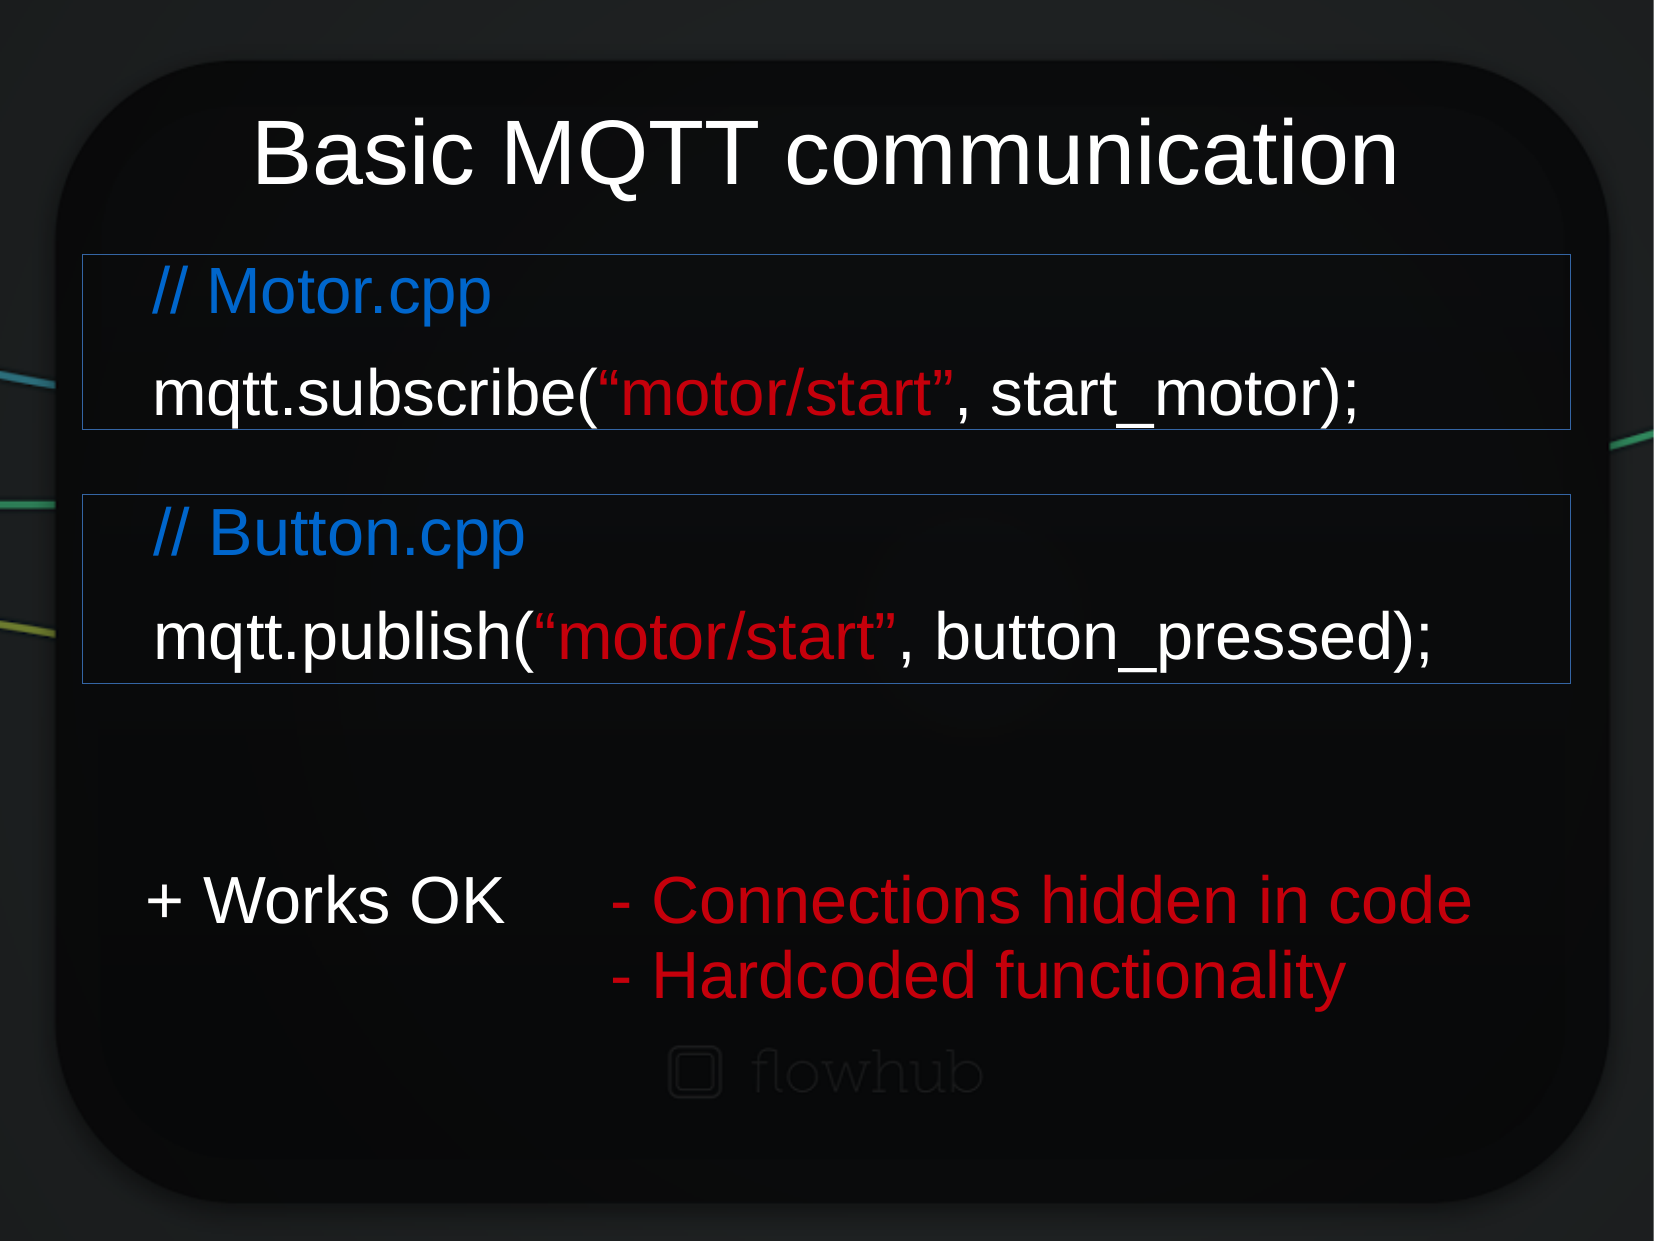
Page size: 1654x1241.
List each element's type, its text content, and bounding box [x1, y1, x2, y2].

text_box - Connections hidden in code - Hardcoded functionality [540, 862, 1561, 1151]
list // Button.cpp mqtt.publish(“motor/start”, button_pressed); [82, 494, 1571, 684]
title Basic MQTT communication [82, 49, 1571, 257]
picture [0, 0, 1654, 1241]
text_box + Works OK [75, 862, 540, 1151]
list // Motor.cpp mqtt.subscribe(“motor/start”, start_motor); [82, 257, 1571, 430]
